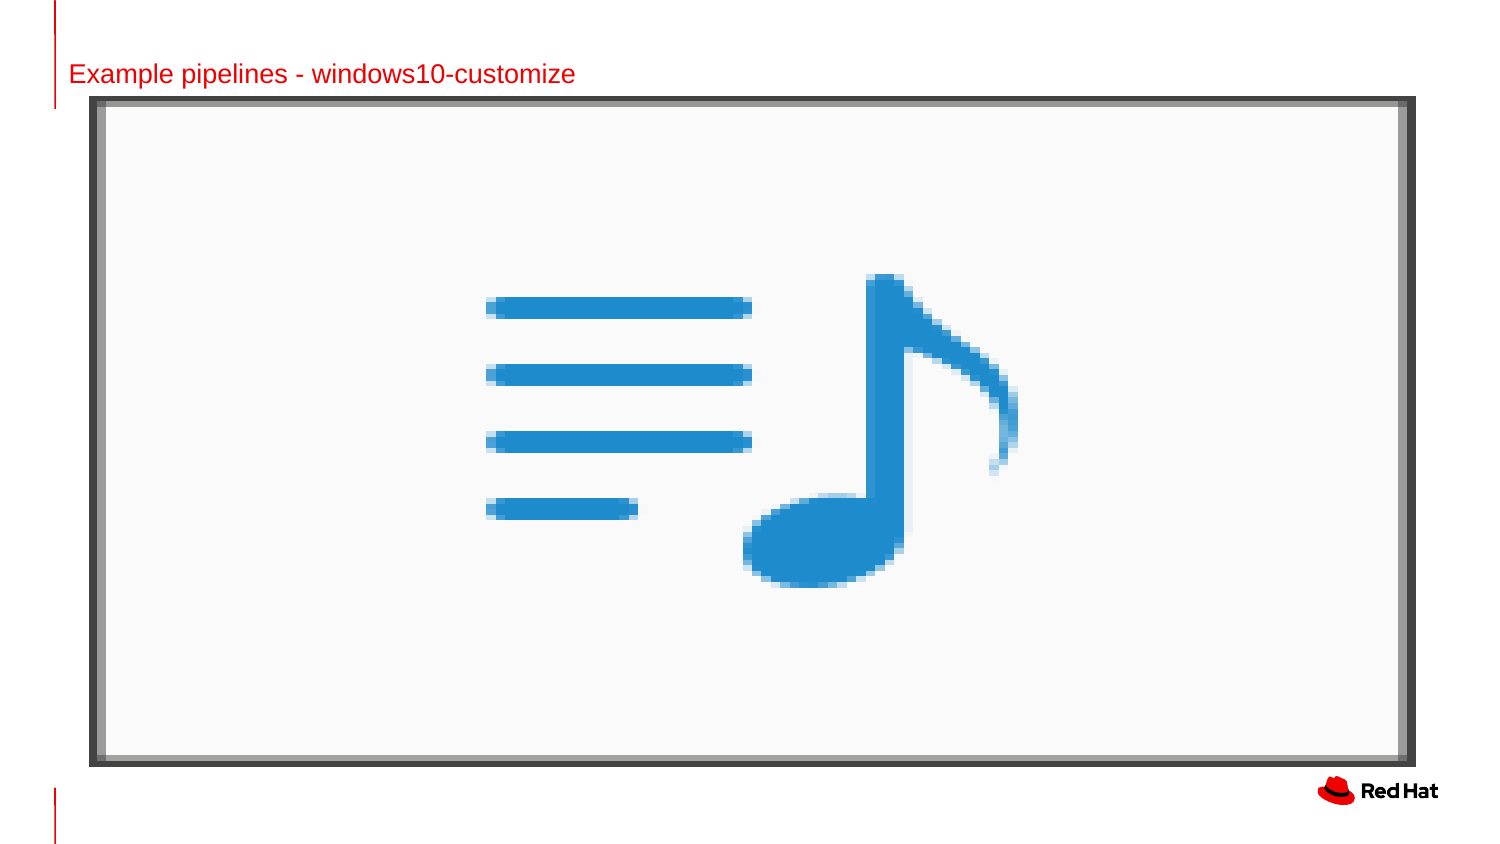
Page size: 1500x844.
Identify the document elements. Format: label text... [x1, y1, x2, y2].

subtitle Example pipelines - windows10-customize [14, 23, 649, 125]
picture [1317, 776, 1438, 805]
text_box [88, 95, 1418, 768]
